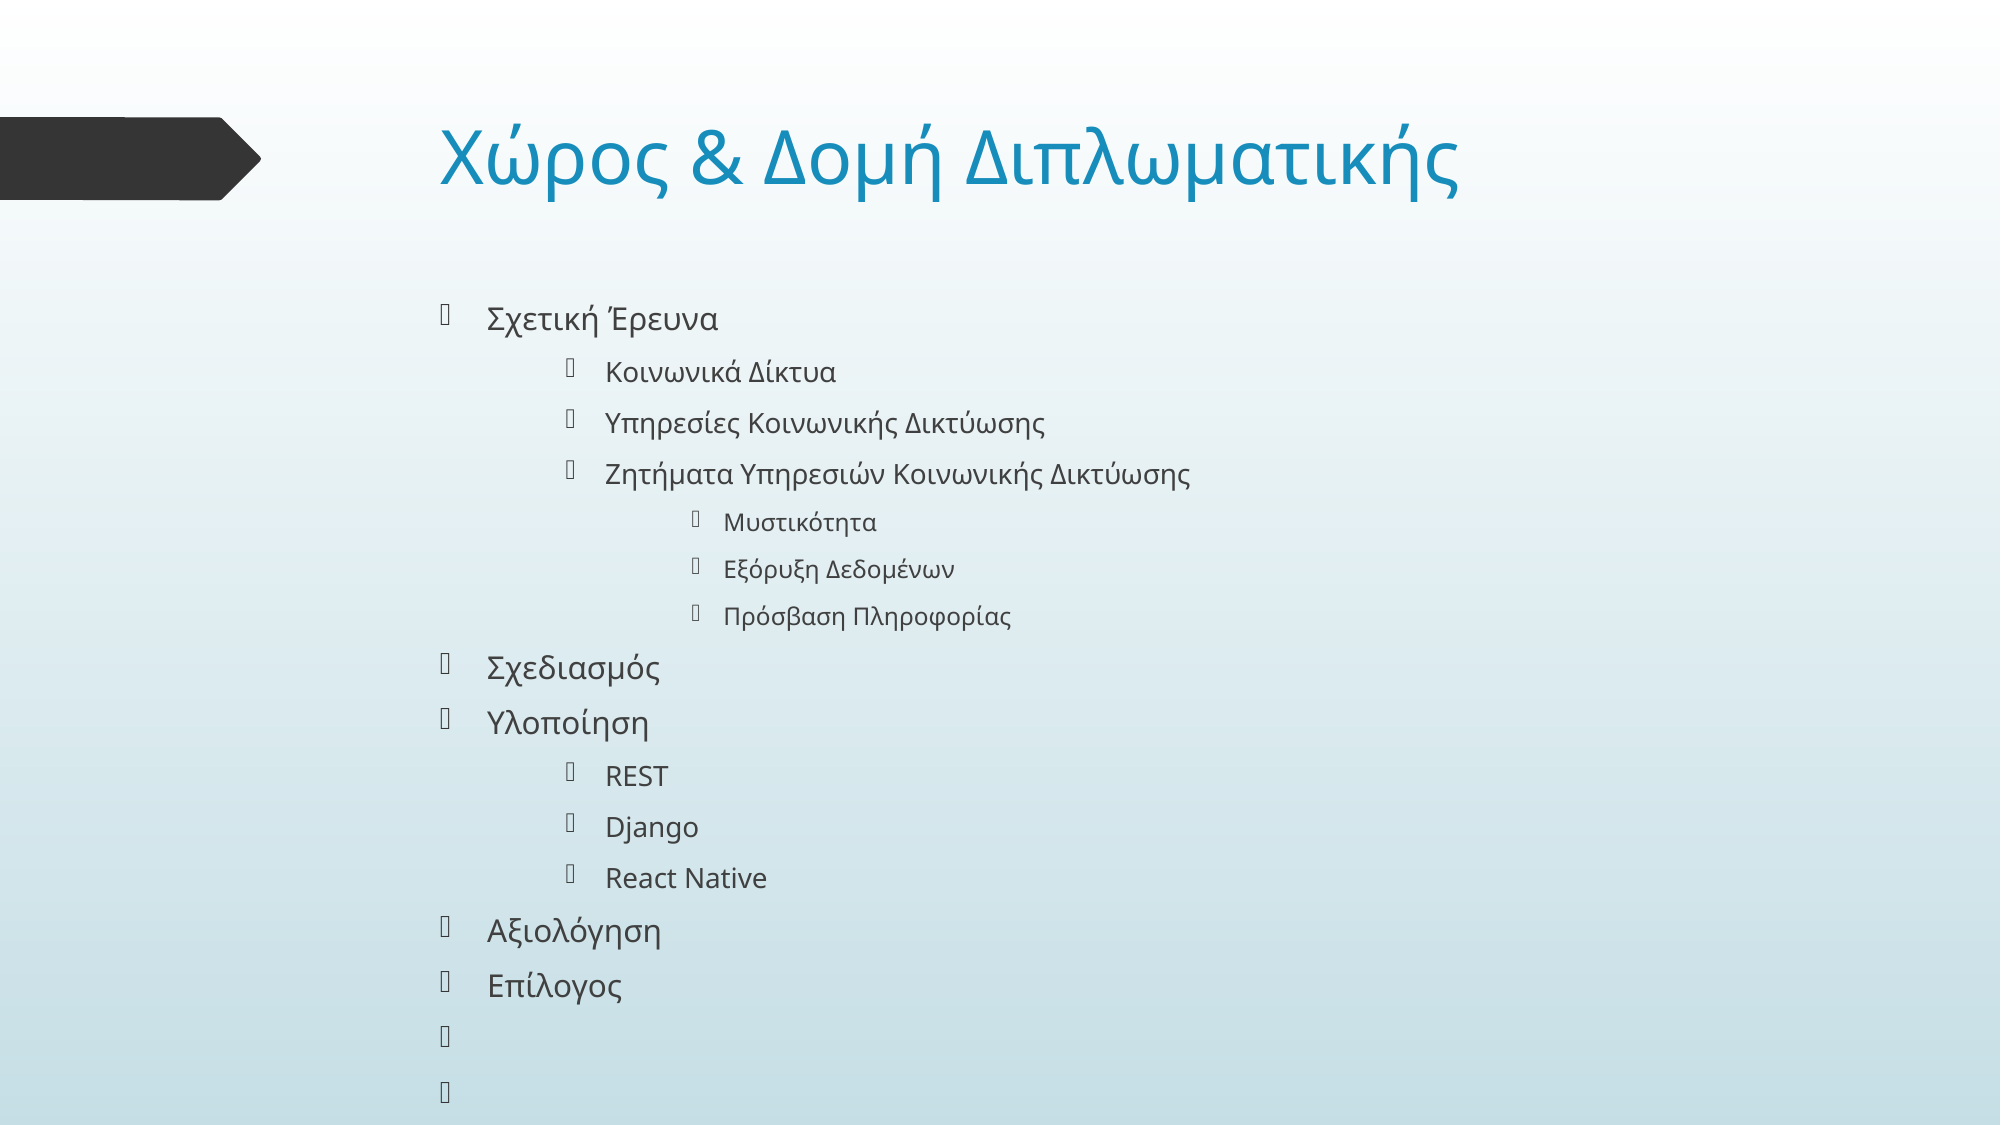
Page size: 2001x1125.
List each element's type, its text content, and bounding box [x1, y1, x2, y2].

list Σχετική Έρευνα Κοινωνικά Δίκτυα Υπηρεσίες Κοινωνικής Δικτύωσης Ζητήματα Υπηρεσιών Κοινωνικής Δικτύωσης Μυστικότητα Εξόρυξη Δεδομένων Πρόσβαση Πληροφορίας Σχεδιασμός Υλοποίηση REST Django React Native Αξιολόγηση Επίλογος [424, 291, 1888, 1021]
title Χώρος & Δομή Διπλωματικής [425, 102, 1888, 252]
